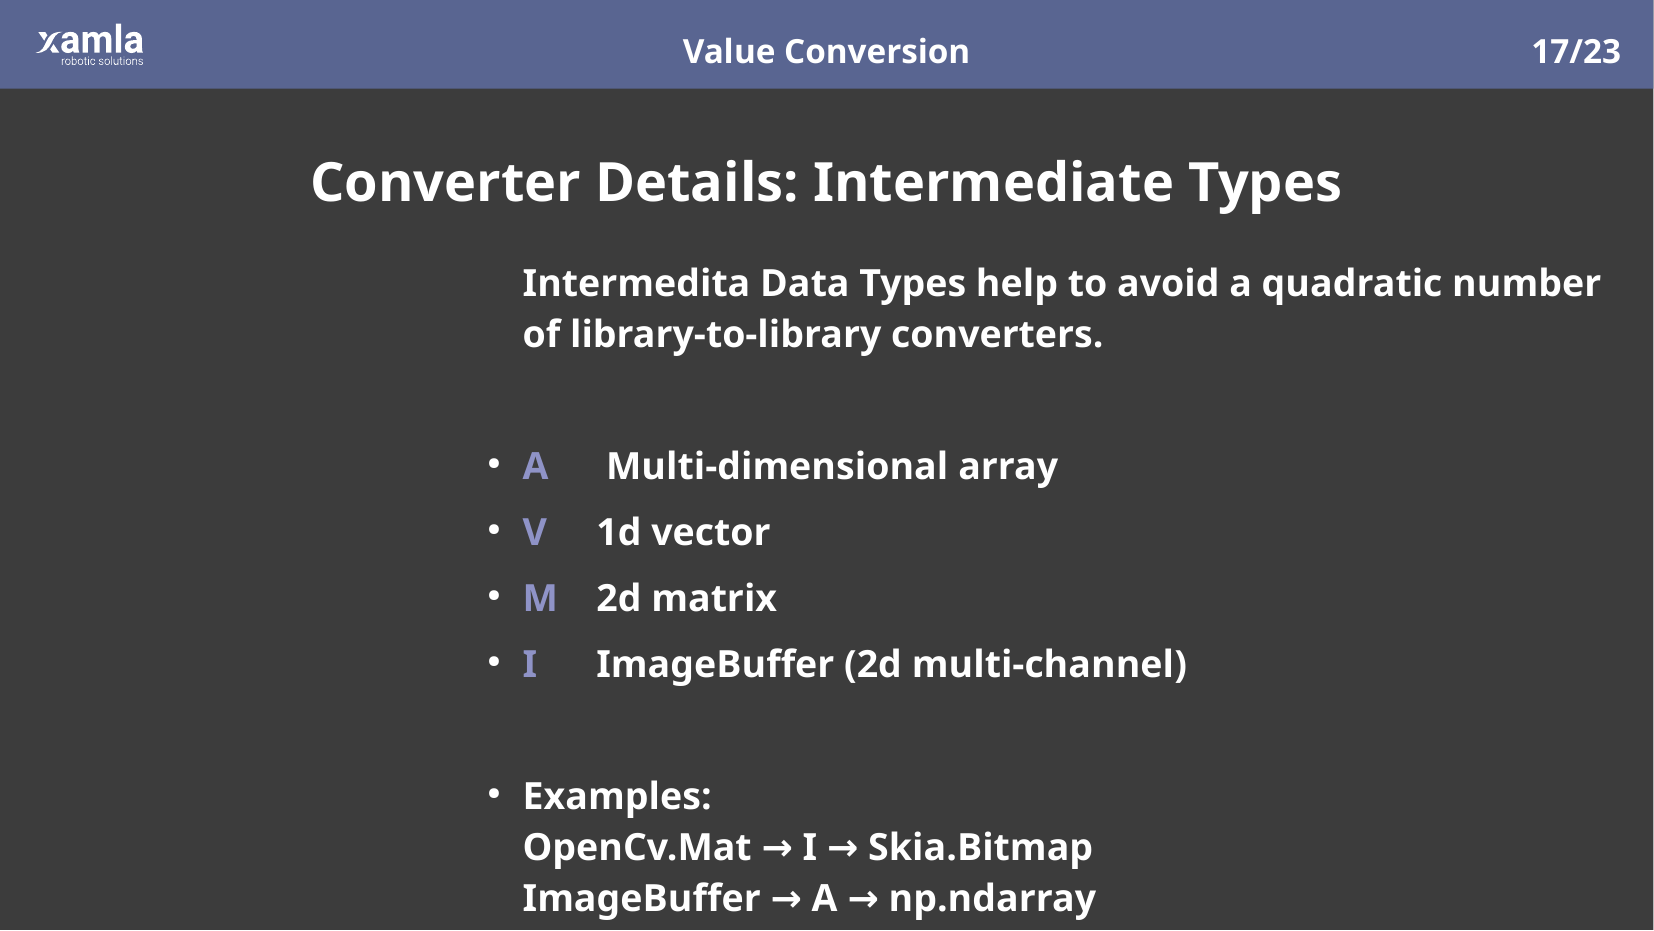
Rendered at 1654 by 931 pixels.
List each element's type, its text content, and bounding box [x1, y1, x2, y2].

picture [35, 23, 143, 65]
text_box Intermedita Data Types help to avoid a quadratic number of library-to-library converters. A Multi-dimensional array V 1d vector M 2d matrix I ImageBuffer (2d multi-channel) Examples: OpenCv.Mat → I → Skia.Bitmap ImageBuffer → A → np.ndarray [472, 249, 1630, 931]
text_box Converter Details: Intermediate Types [188, 135, 1465, 228]
text_box [0, 0, 1654, 89]
text_box 17/23 [1511, 20, 1636, 83]
text_box Value Conversion [296, 20, 1357, 83]
